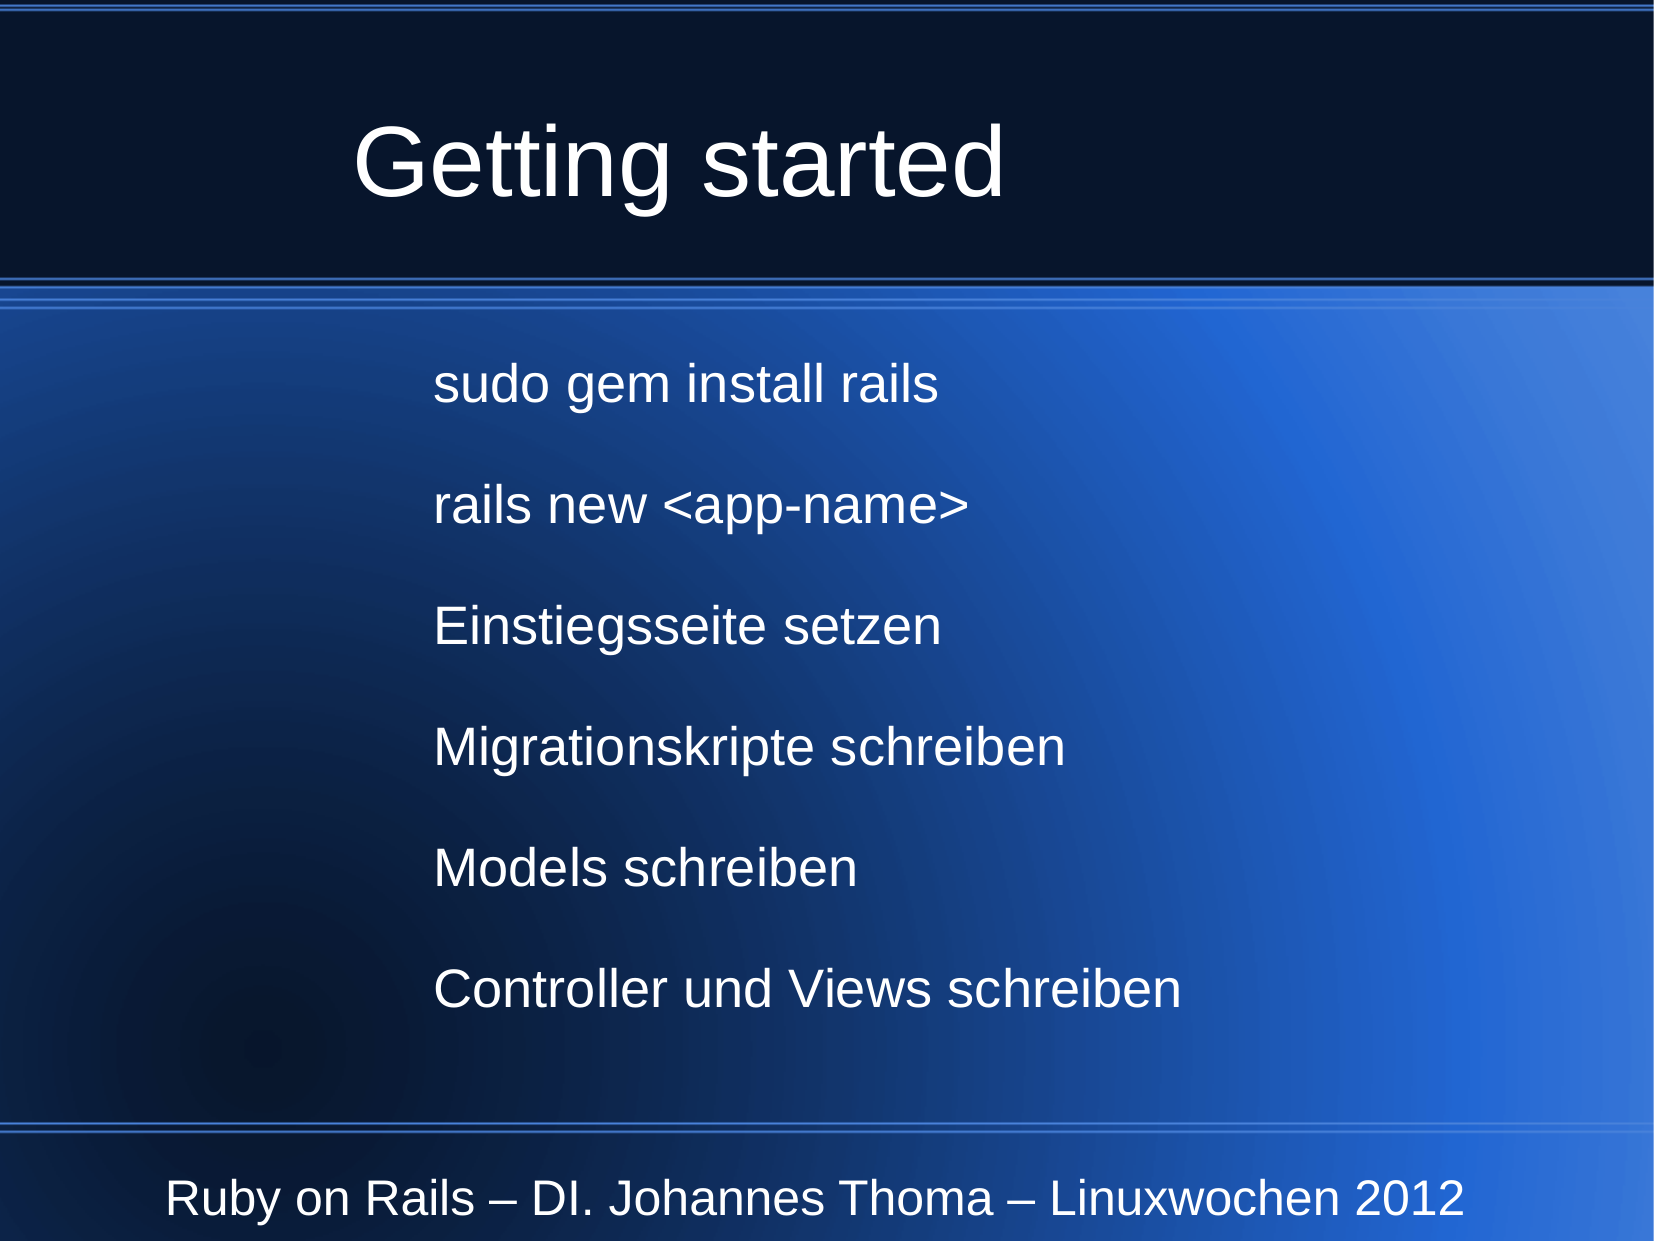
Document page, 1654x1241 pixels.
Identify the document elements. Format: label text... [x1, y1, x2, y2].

text_box sudo gem install rails rails new <app-name> Einstiegsseite setzen Migrationskripte schreiben Models schreiben Controller und Views schreiben [418, 346, 1201, 1088]
text_box Getting started [337, 98, 1088, 226]
picture [0, 0, 1654, 1241]
text_box Ruby on Rails – DI. Johannes Thoma – Linuxwochen 2012 [150, 1162, 1483, 1234]
